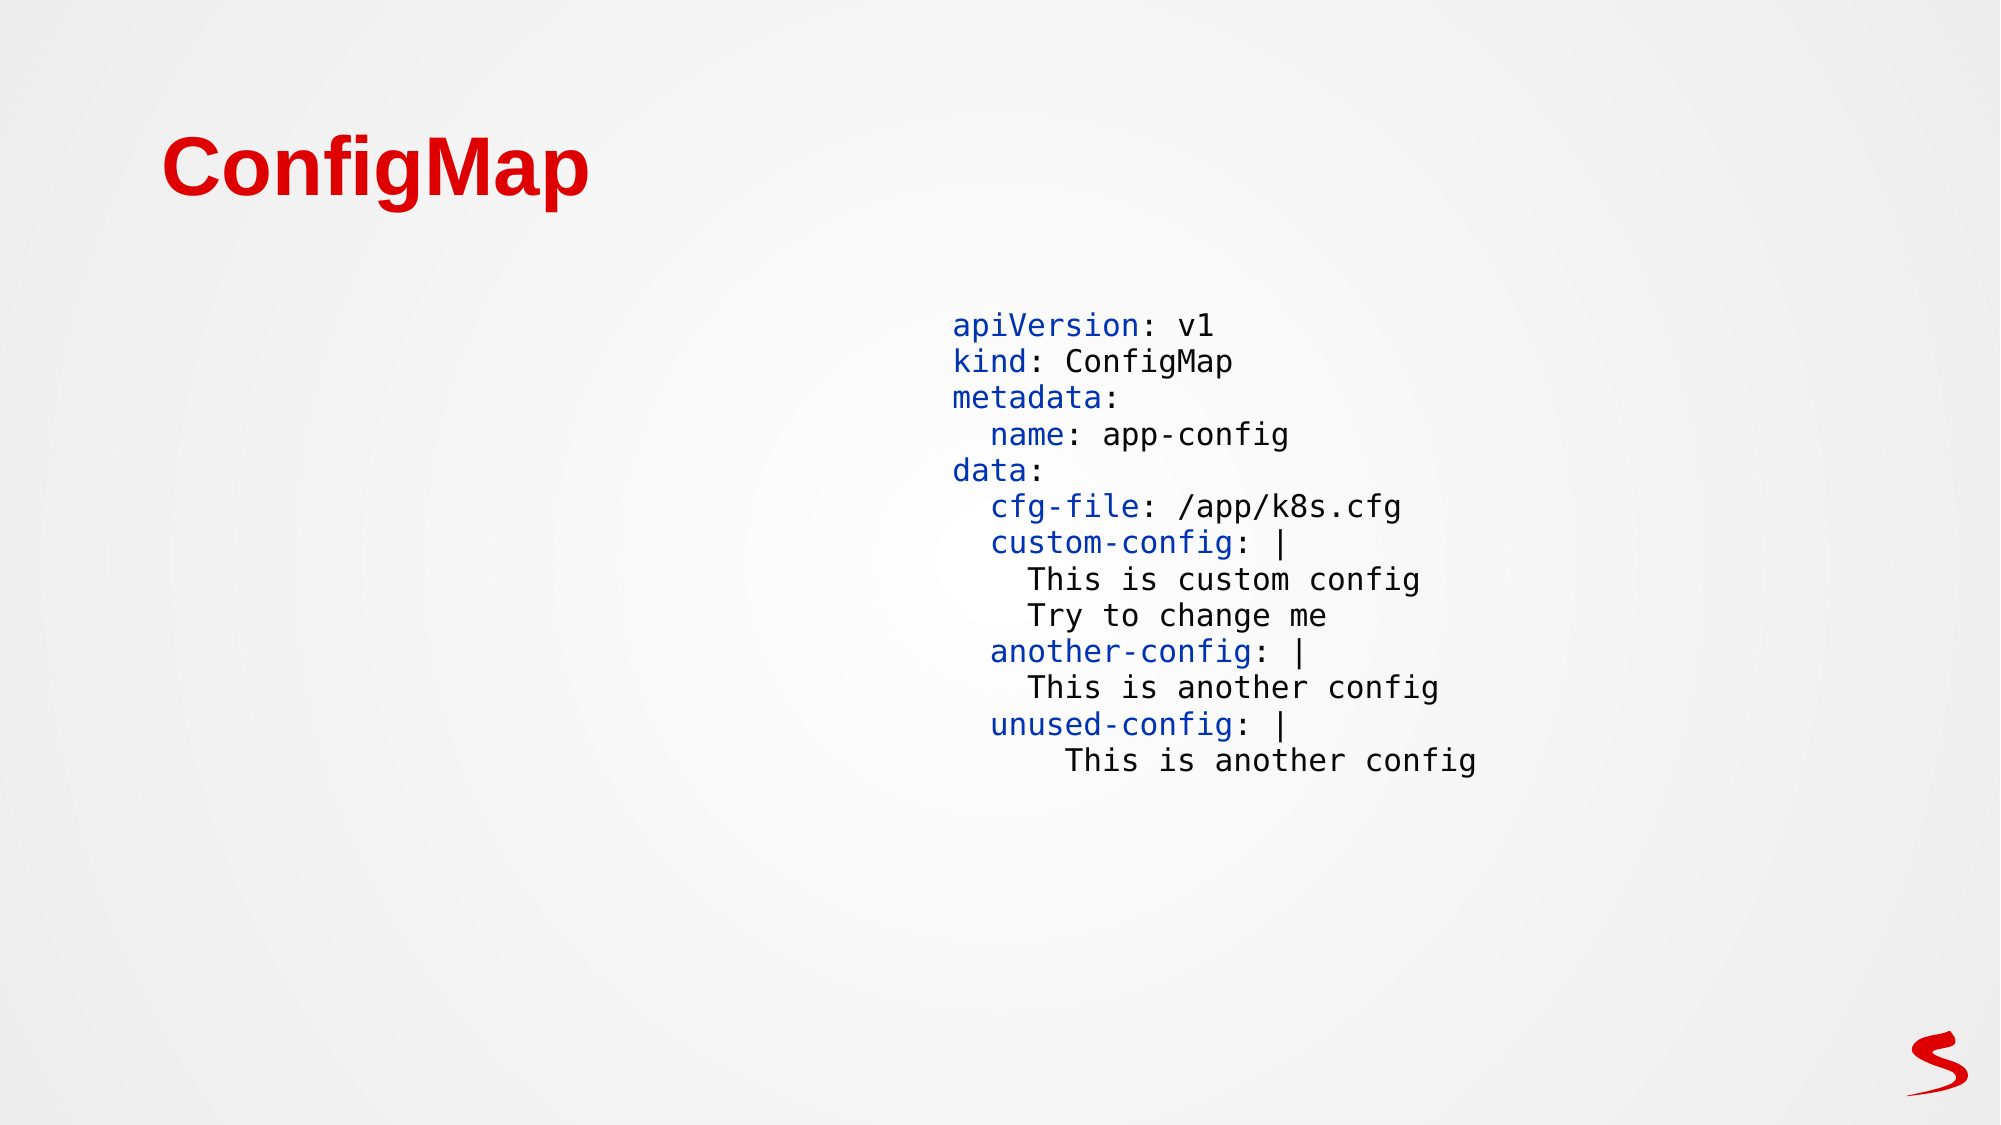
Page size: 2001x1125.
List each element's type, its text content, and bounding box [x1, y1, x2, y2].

text_box apiVersion: v1 kind: ConfigMap metadata: name: app-config data: cfg-file: /app/k8s.cfg custom-config: | This is custom config Try to change me another-config: | This is another config unused-config: | This is another config [937, 299, 1538, 895]
text_box ConfigMap [146, 112, 1816, 229]
